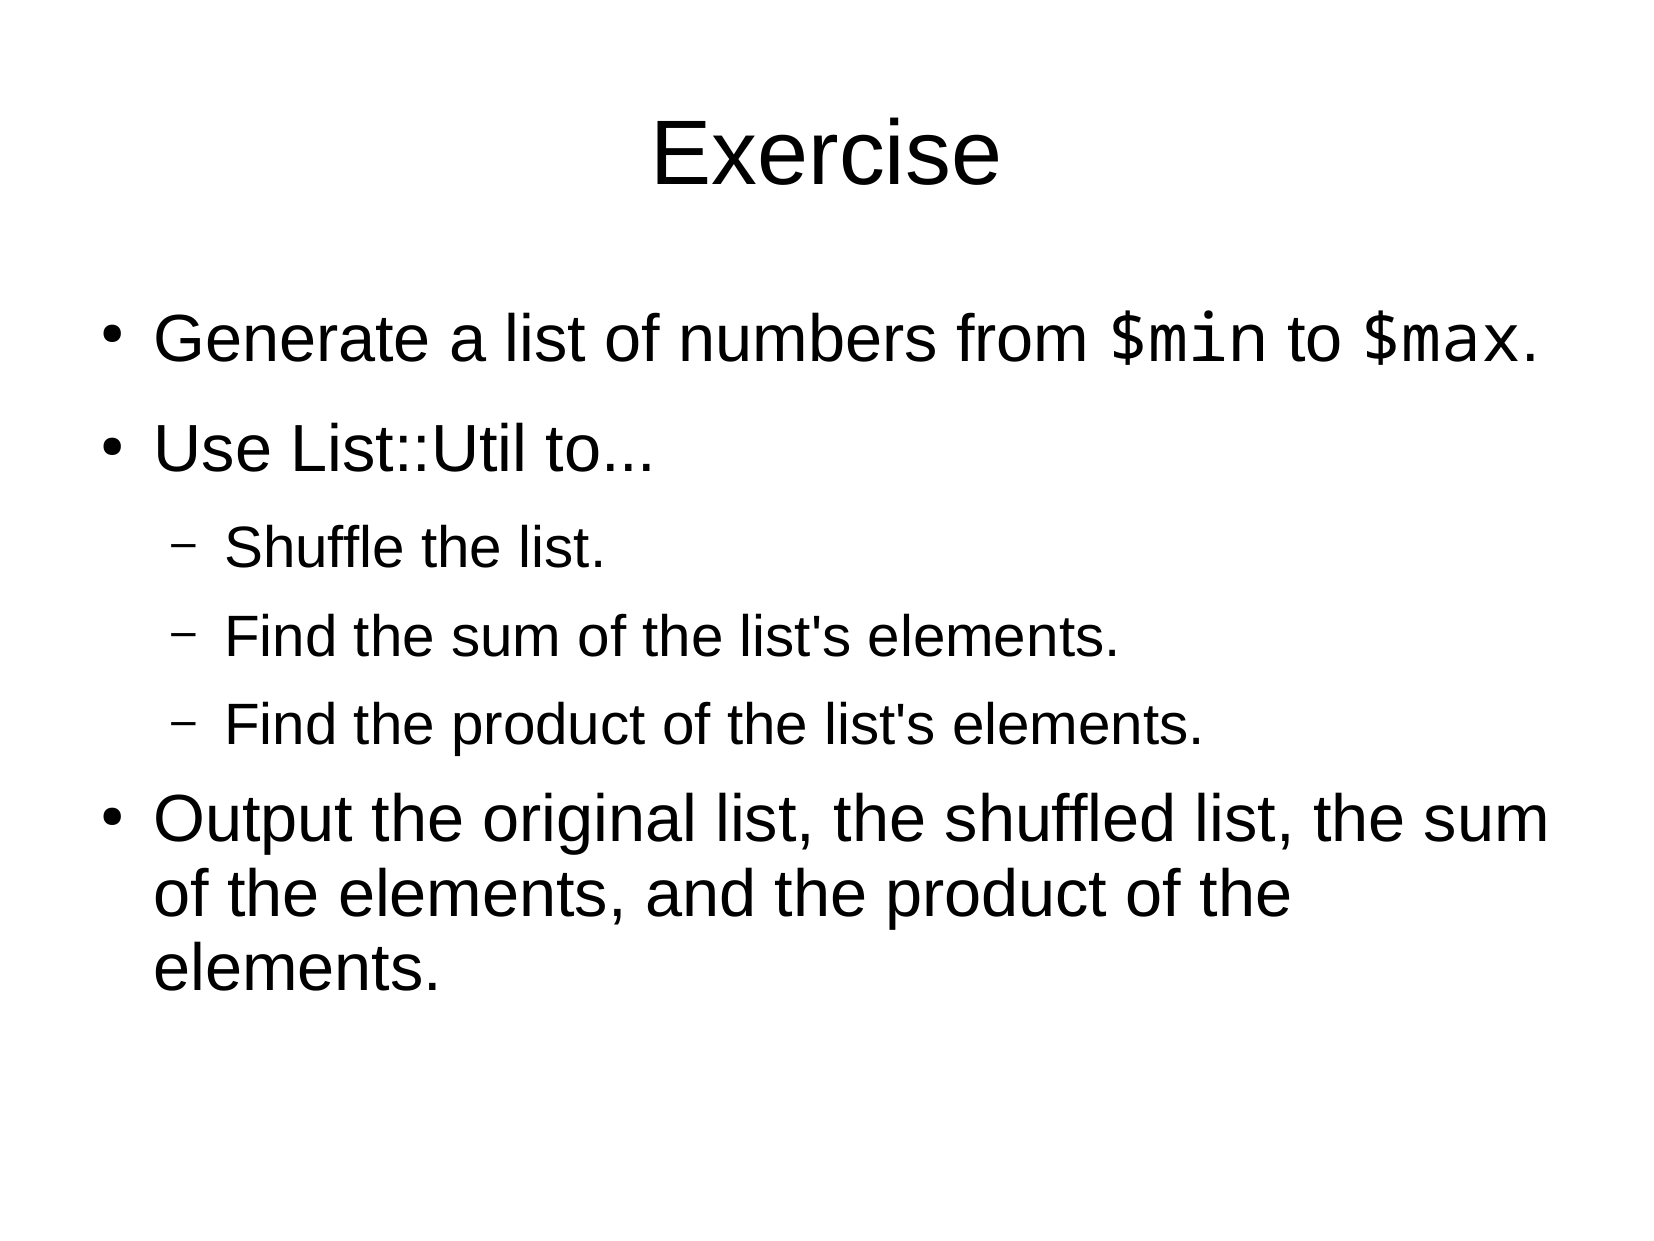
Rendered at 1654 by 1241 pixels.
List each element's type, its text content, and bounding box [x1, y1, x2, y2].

title Exercise [82, 49, 1571, 257]
list Generate a list of numbers from $min to $max. Use List::Util to... Shuffle the list. Find the sum of the list's elements. Find the product of the list's elements. Output the original list, the shuffled list, the sum of the elements, and the product of the elements. [82, 290, 1571, 1010]
